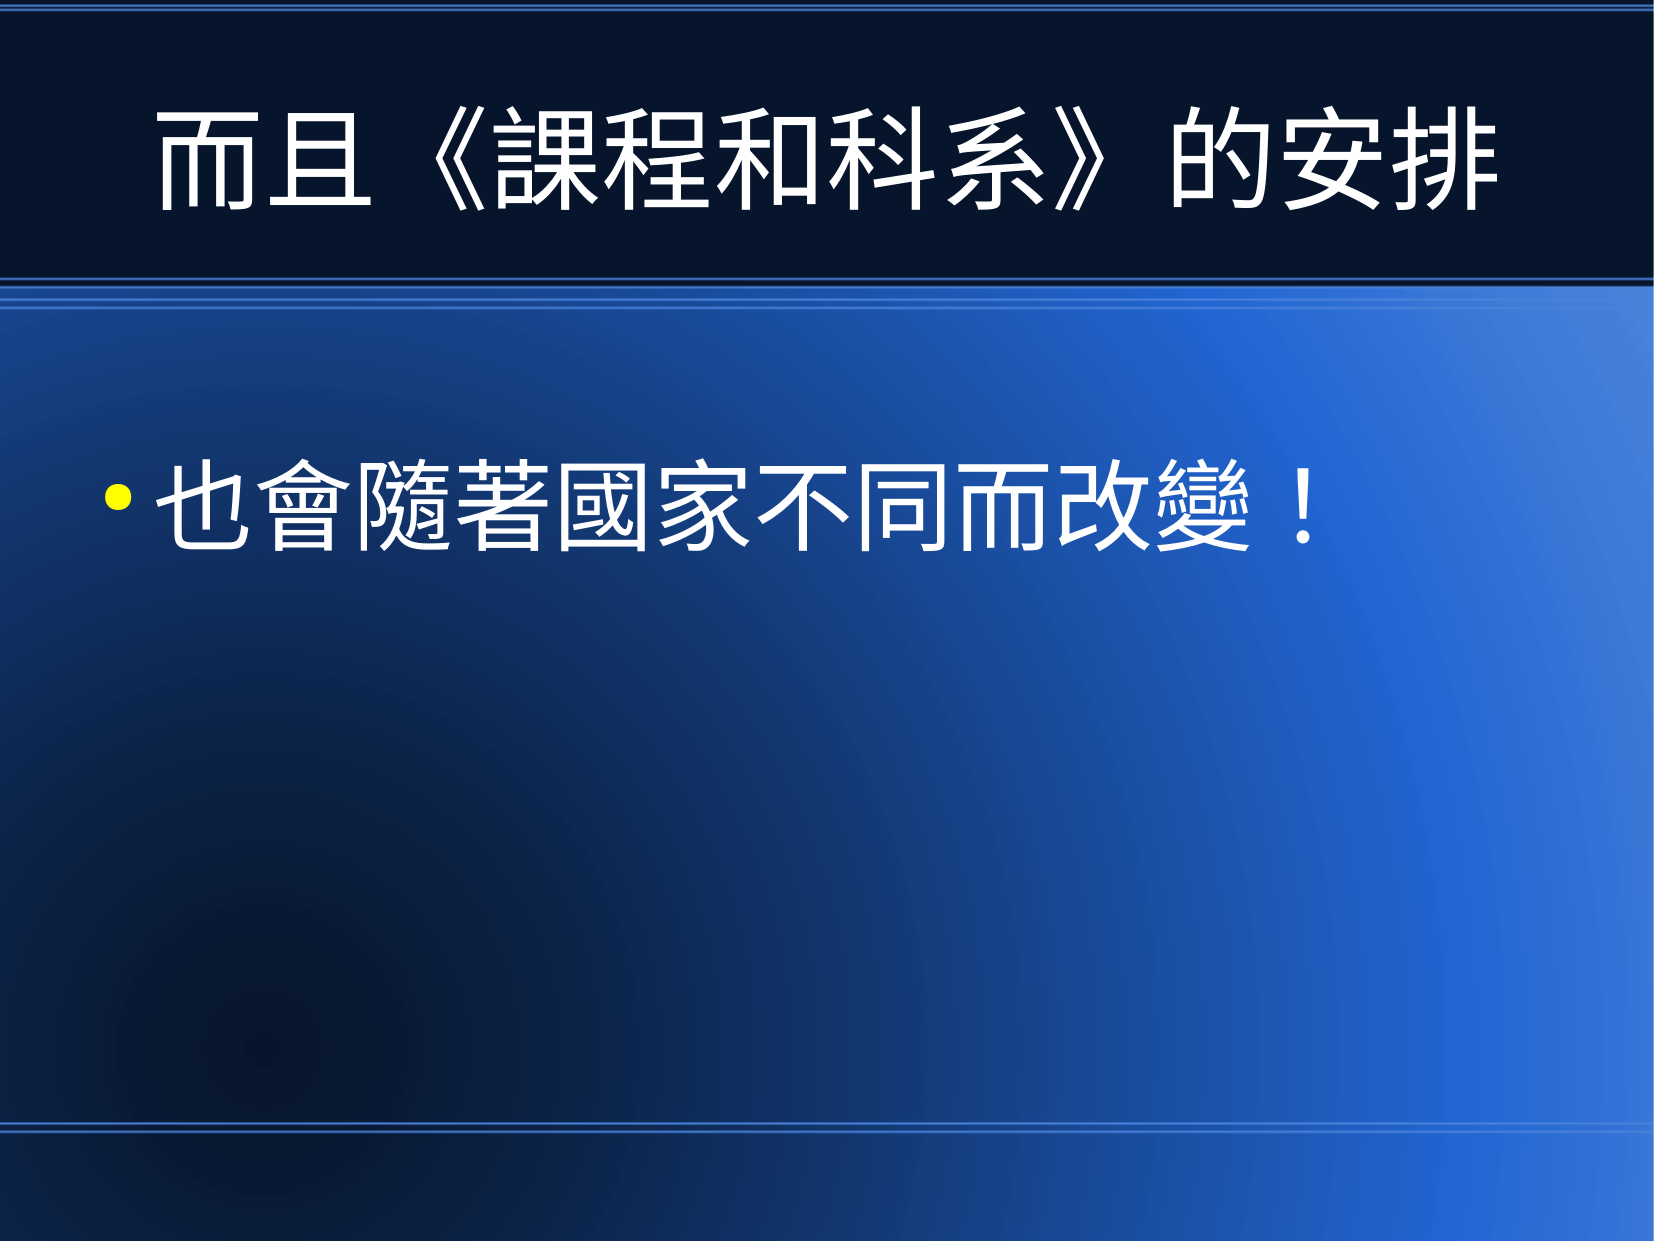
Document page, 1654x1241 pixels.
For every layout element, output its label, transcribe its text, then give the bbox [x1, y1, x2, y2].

picture [0, 0, 1654, 1241]
title 而且《課程和科系》的安排 [82, 49, 1571, 257]
list 也會隨著國家不同而改變！ [82, 355, 1571, 1241]
